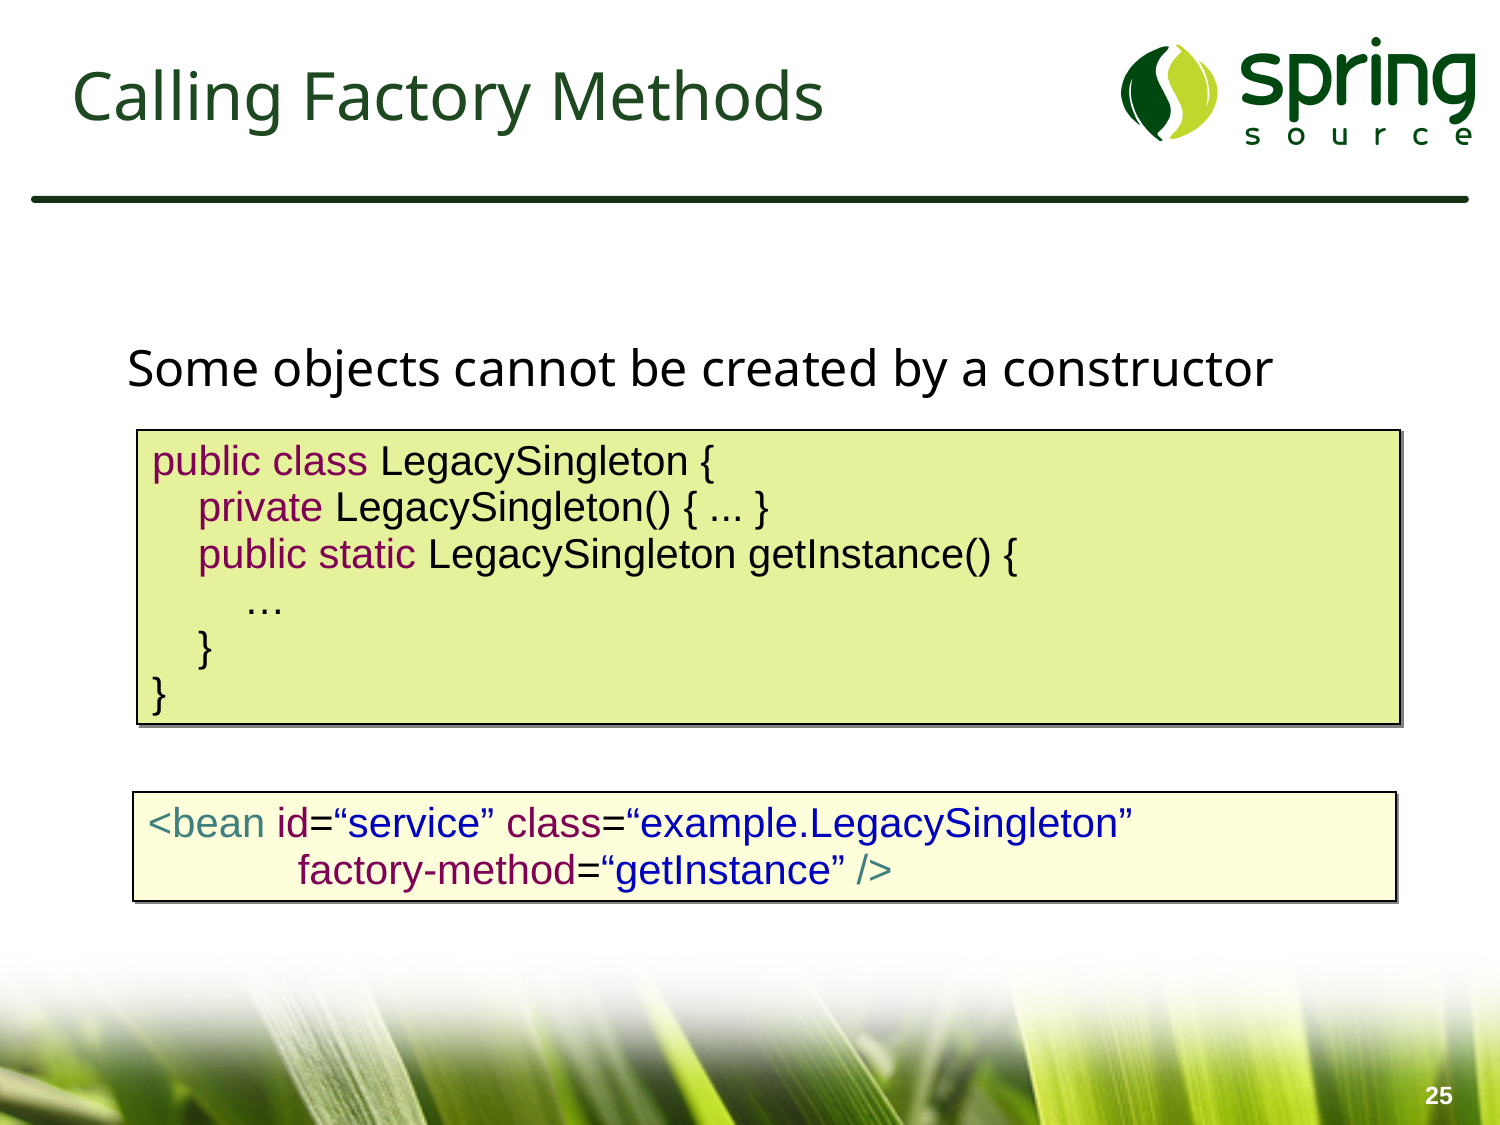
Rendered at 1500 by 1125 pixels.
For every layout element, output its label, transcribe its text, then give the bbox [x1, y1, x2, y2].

picture [1121, 37, 1475, 145]
list Some objects cannot be created by a constructor [112, 324, 1450, 1001]
picture [0, 944, 1500, 1125]
text_box public class LegacySingleton { private LegacySingleton() { ... } public static LegacySingleton getInstance() { … } } [137, 429, 1401, 725]
title Calling Factory Methods [56, 13, 1089, 176]
text_box <bean id=“service” class=“example.LegacySingleton” factory-method=“getInstance” /> [133, 792, 1396, 901]
